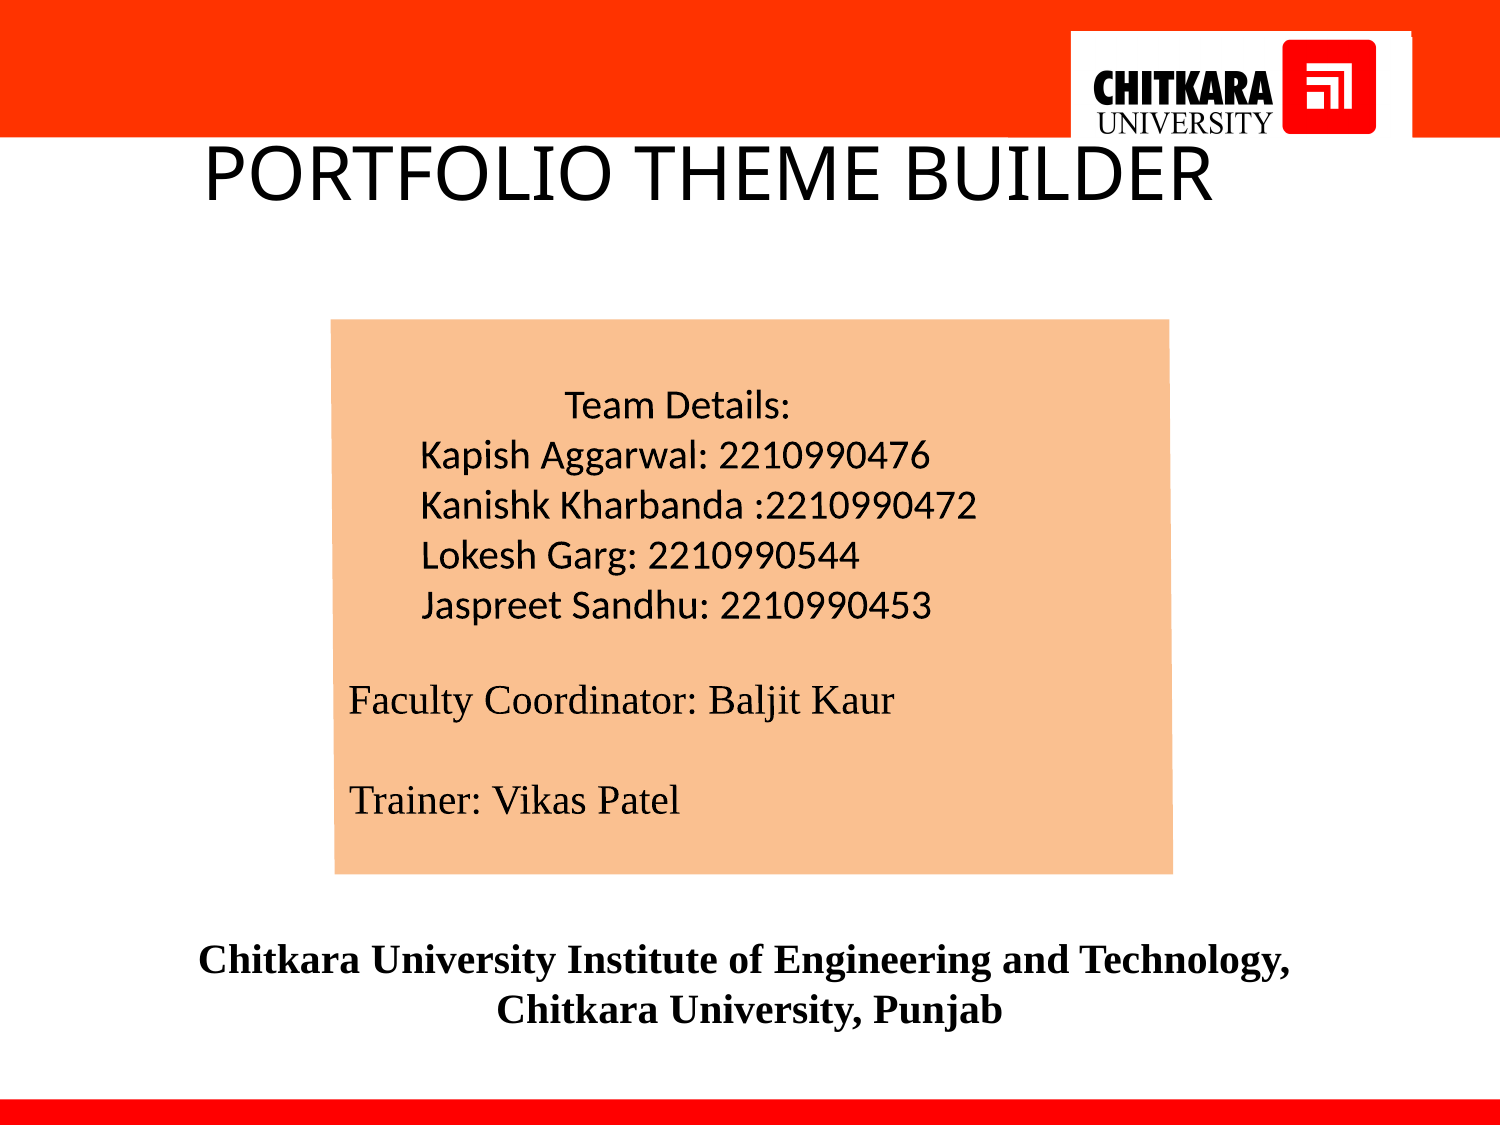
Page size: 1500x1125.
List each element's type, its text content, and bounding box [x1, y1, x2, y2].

text_box Team Details: Kapish Aggarwal: 2210990476 Kanishk Kharbanda :2210990472 Lokesh Garg: 2210990544 Jaspreet Sandhu: 2210990453 Faculty Coordinator: Baljit Kaur Trainer: Vikas Patel [330, 319, 1174, 875]
picture [1074, 37, 1391, 138]
text_box PORTFOLIO THEME BUILDER [165, 118, 1252, 223]
text_box Chitkara University Institute of Engineering and Technology, Chitkara University, Punjab [183, 924, 1317, 1040]
